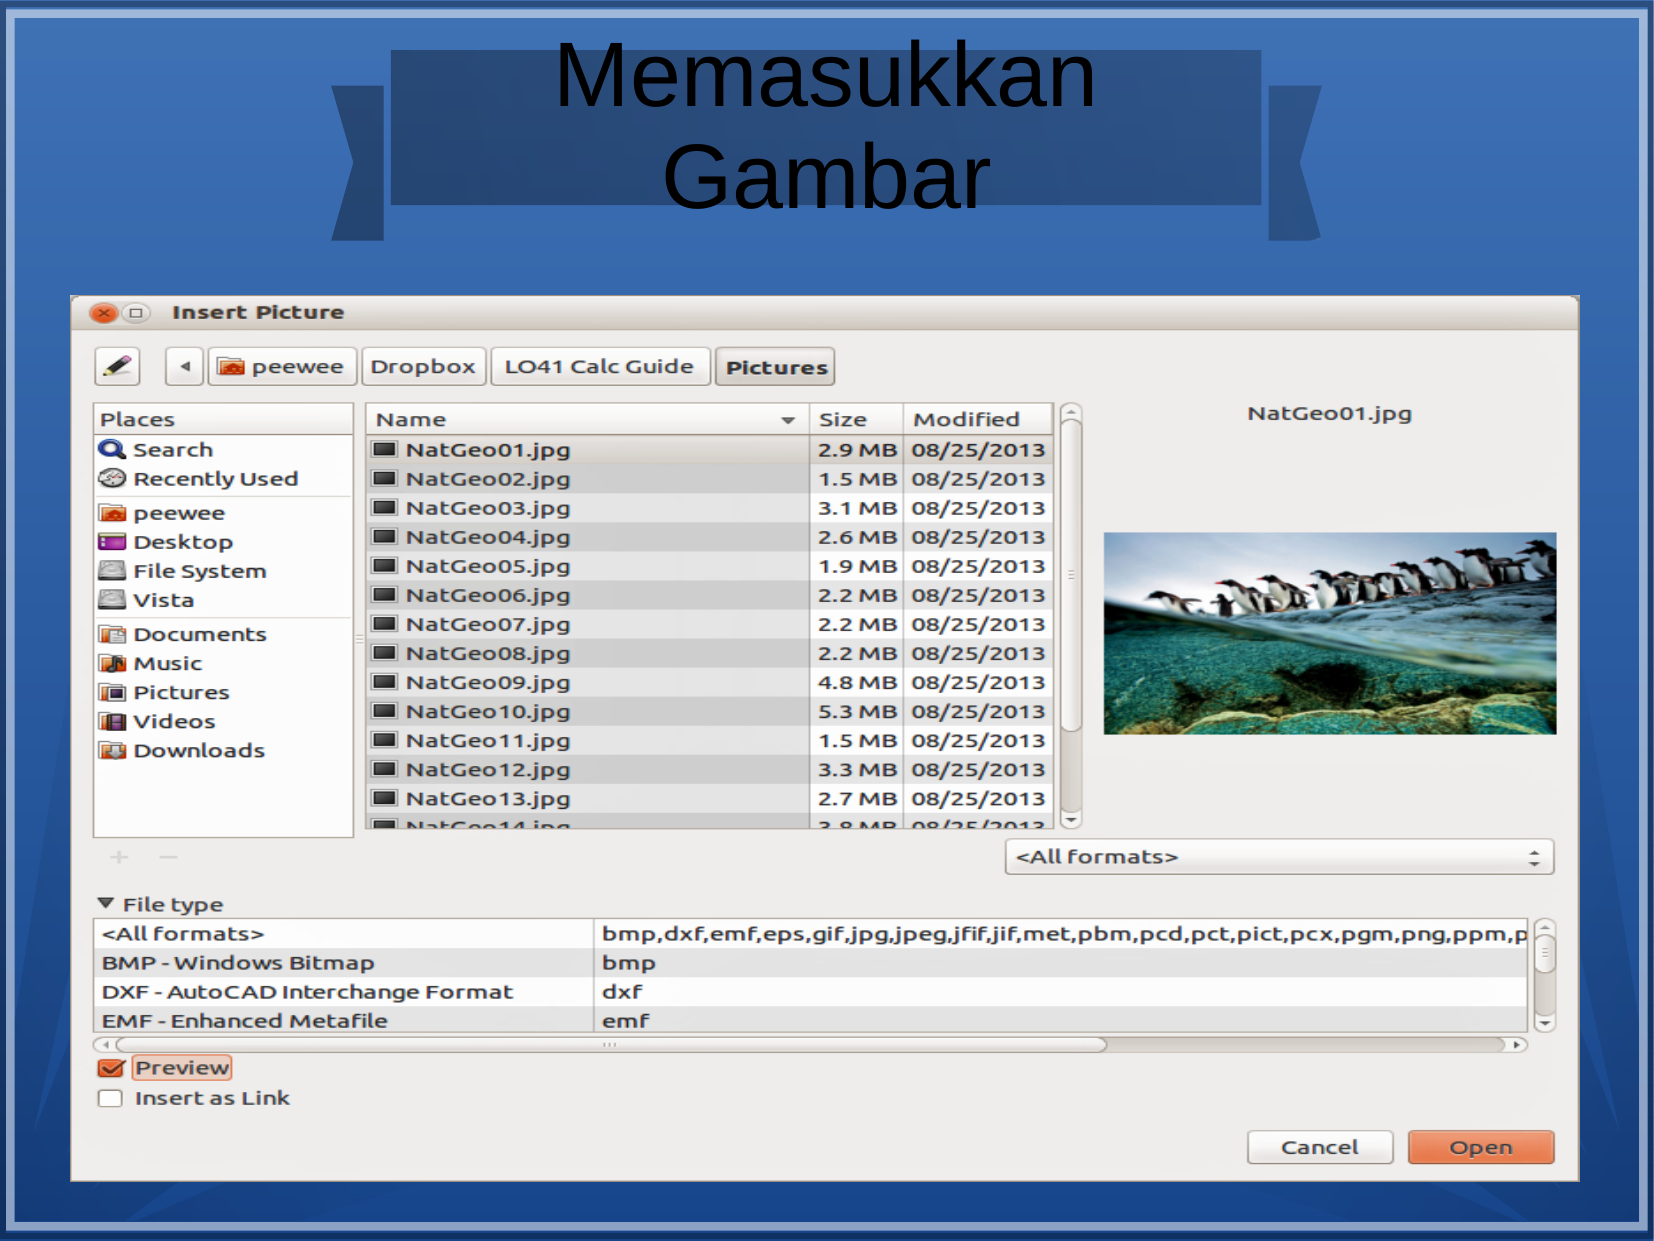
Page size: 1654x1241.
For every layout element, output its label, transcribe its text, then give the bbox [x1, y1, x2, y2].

picture [70, 295, 1580, 1182]
title Memasukkan Gambar [389, 23, 1264, 229]
